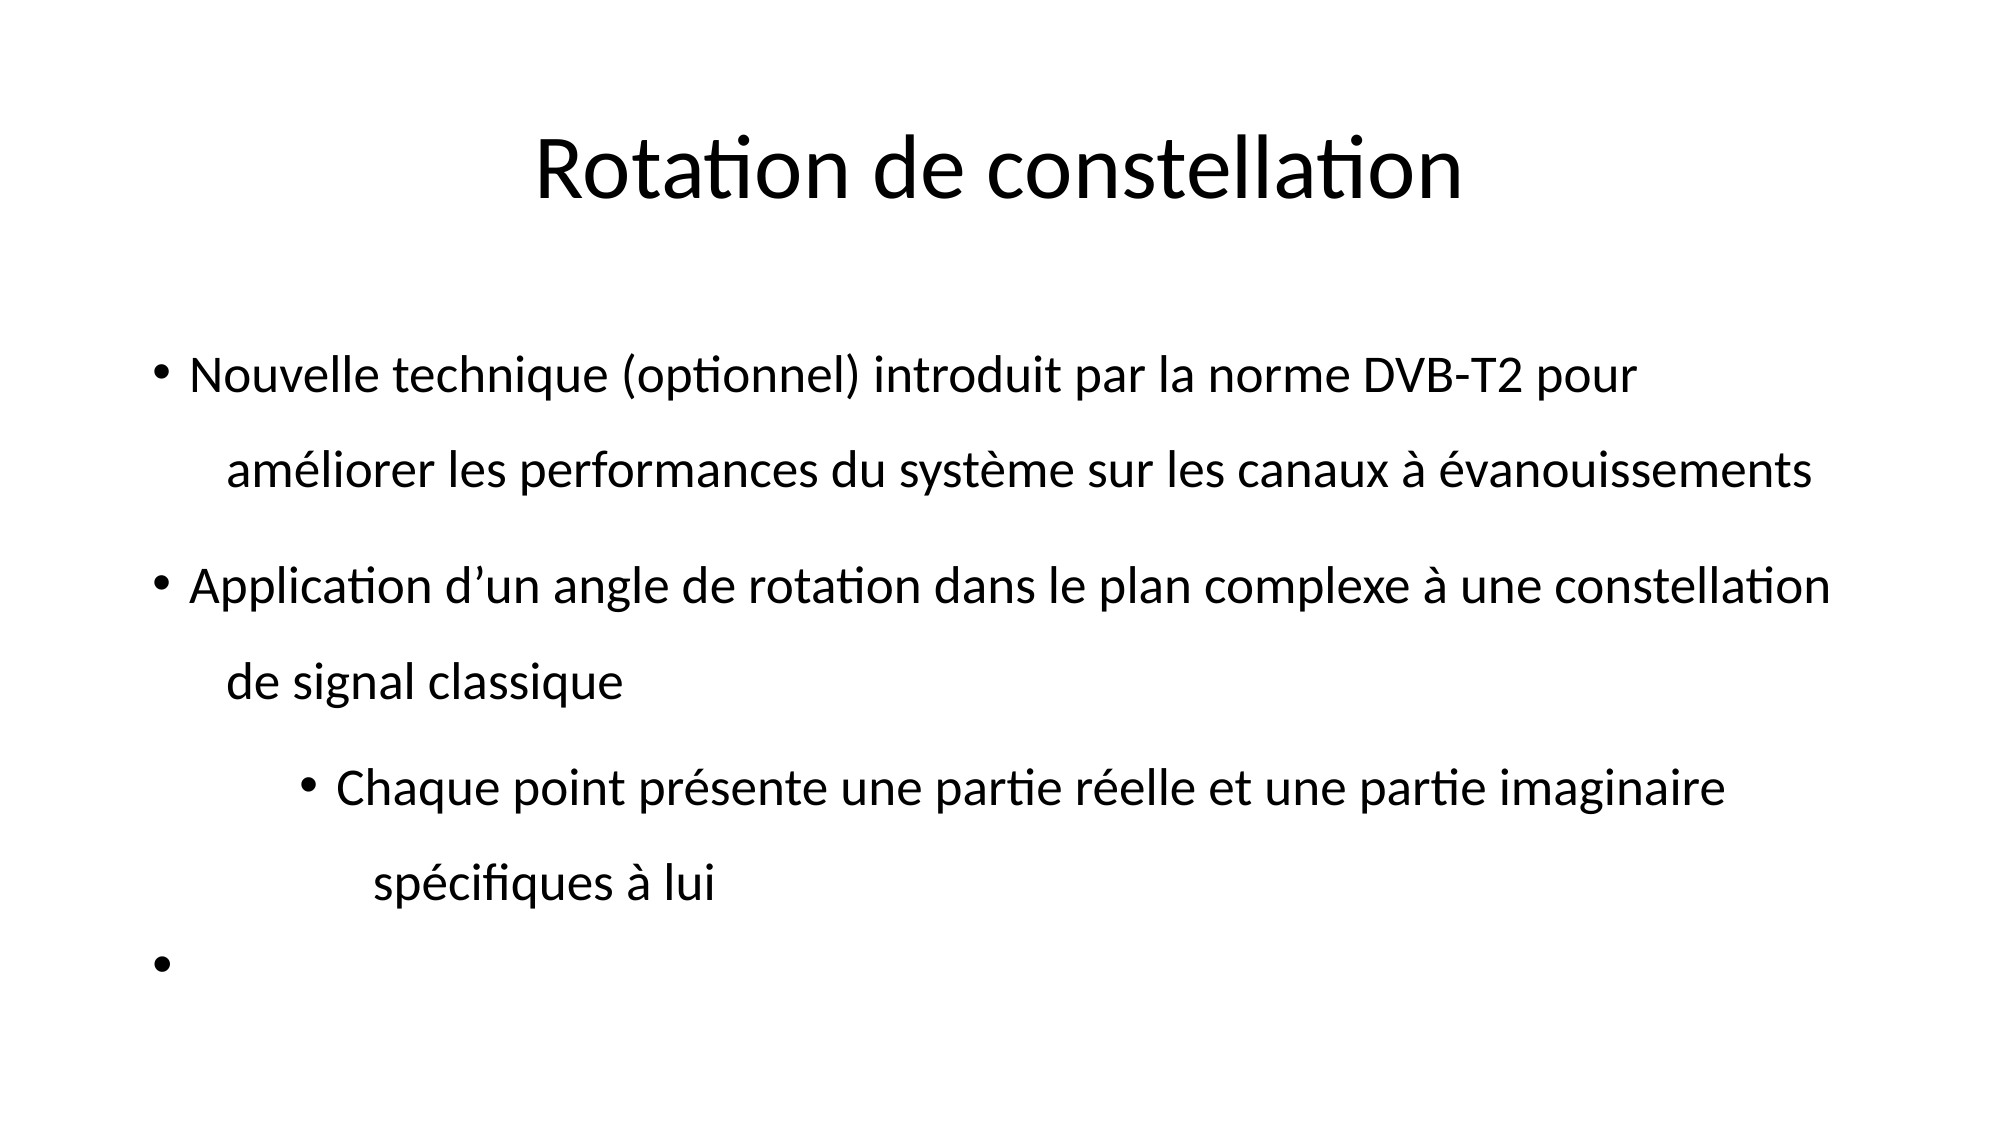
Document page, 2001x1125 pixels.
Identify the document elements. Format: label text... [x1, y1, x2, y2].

title Rotation de constellation [137, 59, 1863, 278]
list Nouvelle technique (optionnel) introduit par la norme DVB-T2 pour améliorer les performances du système sur les canaux à évanouissements Application d’un angle de rotation dans le plan complexe à une constellation de signal classique Chaque point présente une partie réelle et une partie imaginaire spécifiques à lui [137, 299, 1863, 1014]
